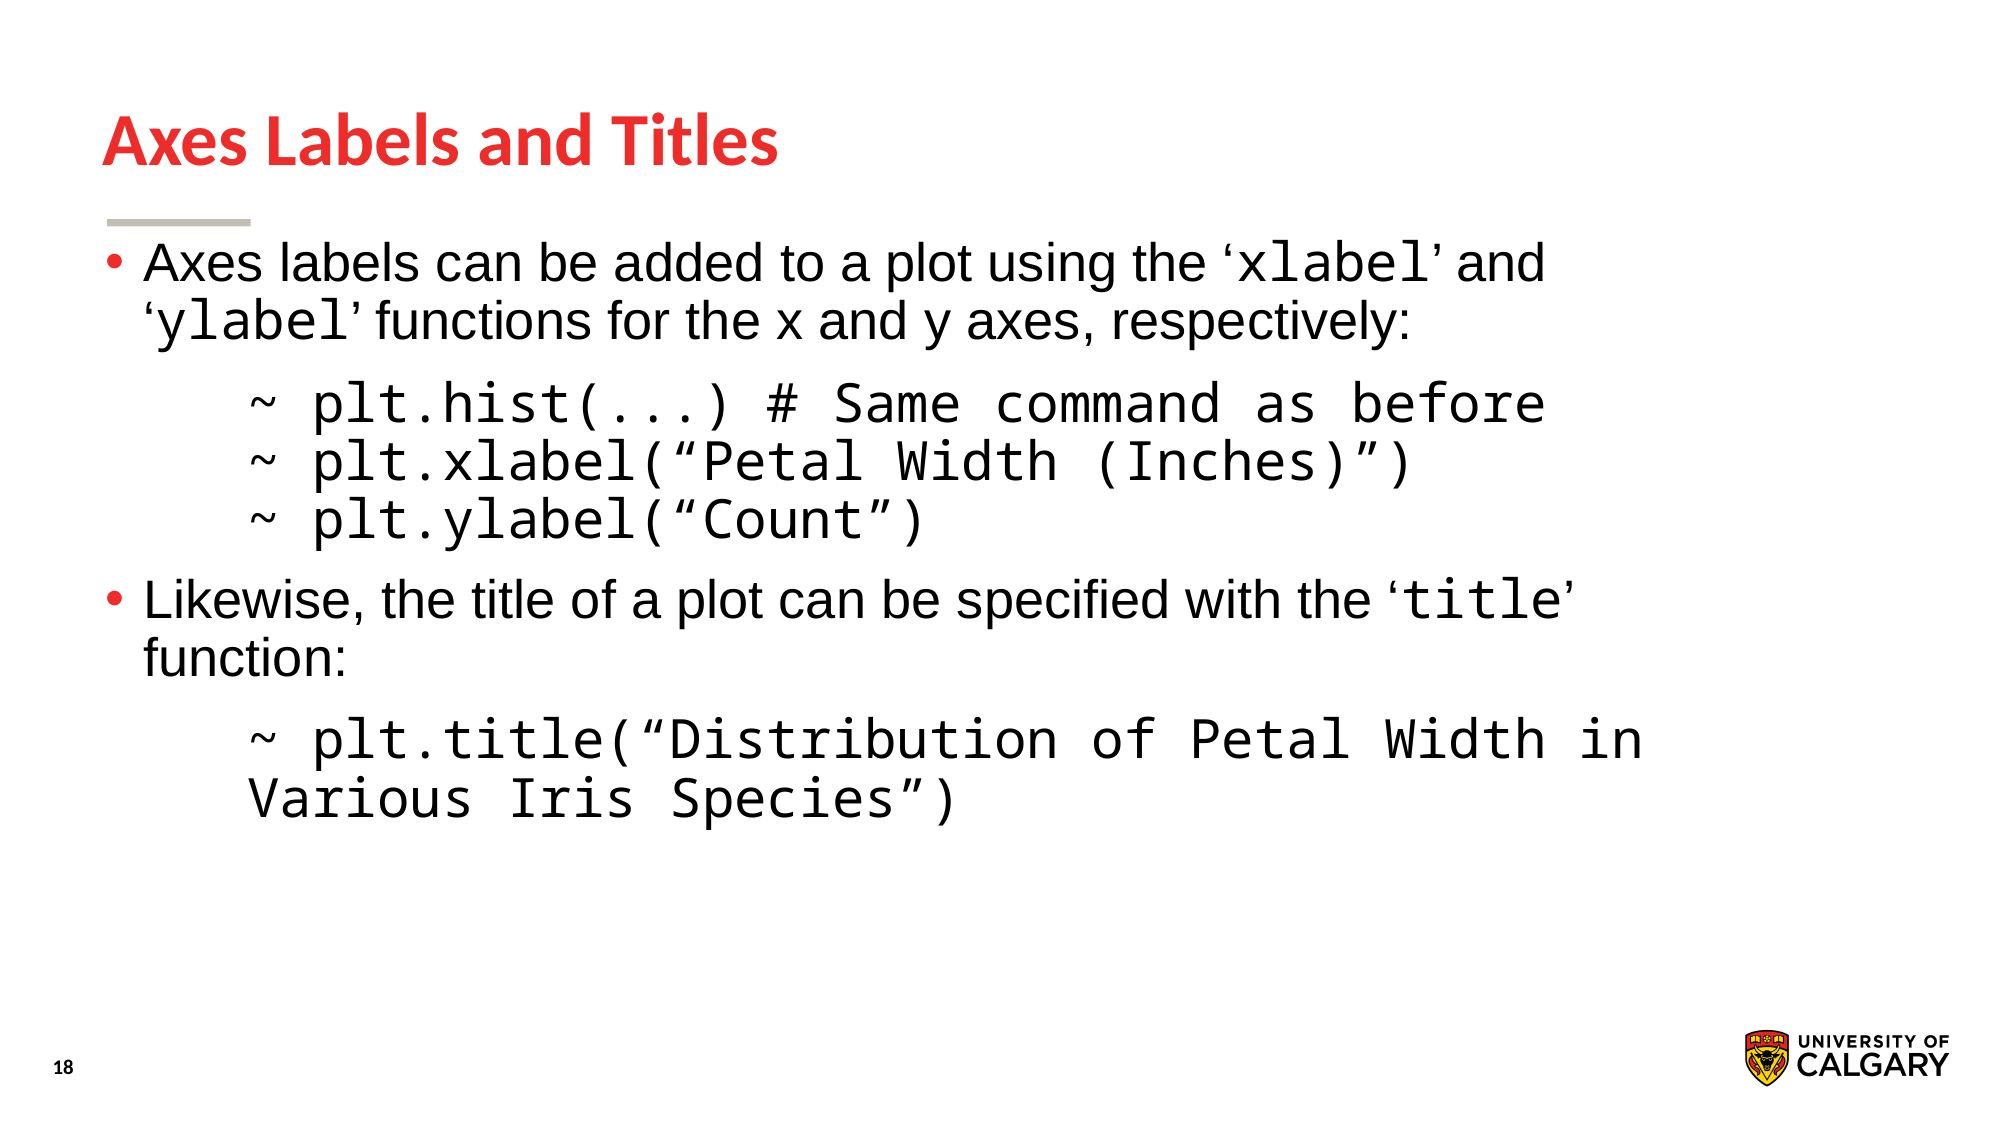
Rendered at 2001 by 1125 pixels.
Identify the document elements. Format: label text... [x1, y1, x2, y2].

list Axes labels can be added to a plot using the ‘xlabel’ and ‘ylabel’ functions for the x and y axes, respectively: ~ plt.hist(...) # Same command as before ~ plt.xlabel(“Petal Width (Inches)”) ~ plt.ylabel(“Count”) Likewise, the title of a plot can be specified with the ‘title’ function: ~ plt.title(“Distribution of Petal Width in Various Iris Species”) [91, 227, 1774, 941]
picture [1722, 1012, 1972, 1099]
title Axes Labels and Titles [87, 60, 1774, 222]
